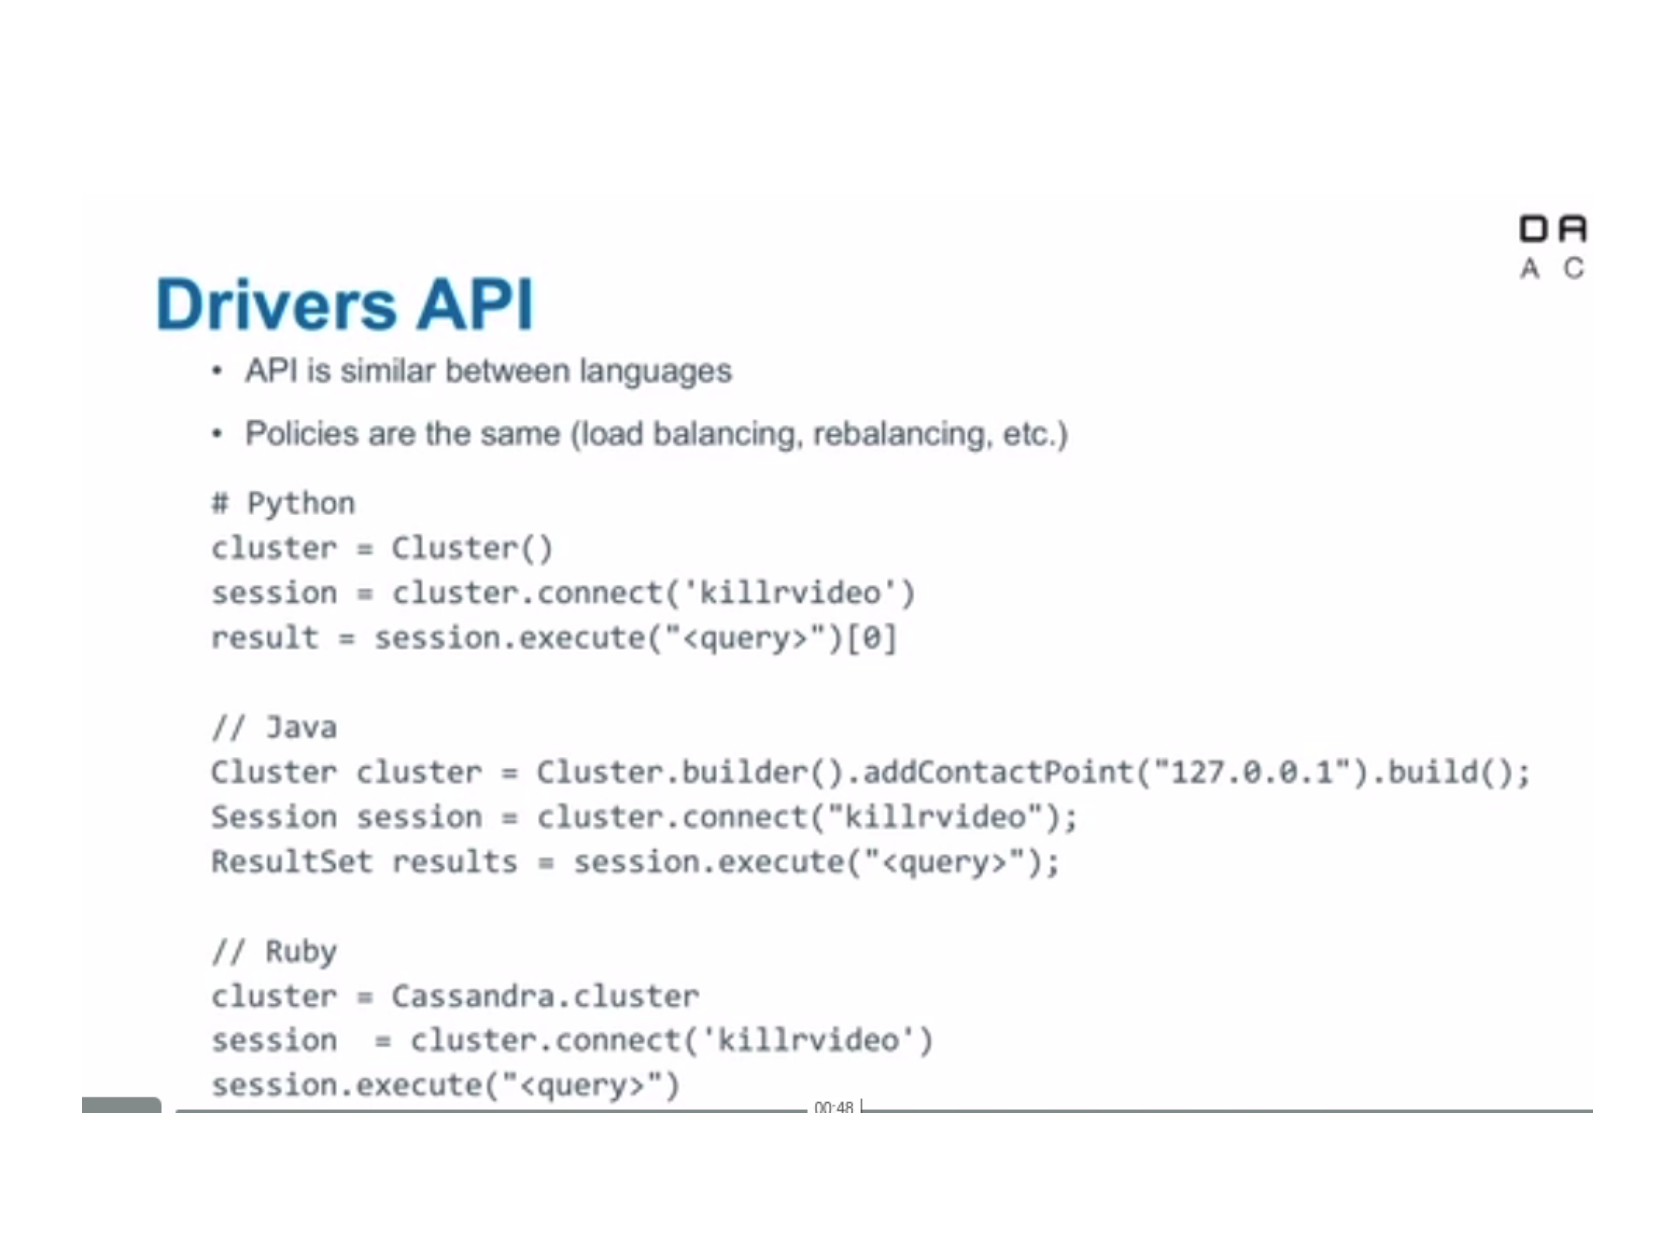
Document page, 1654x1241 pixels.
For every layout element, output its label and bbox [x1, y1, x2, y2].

picture [82, 194, 1593, 1113]
